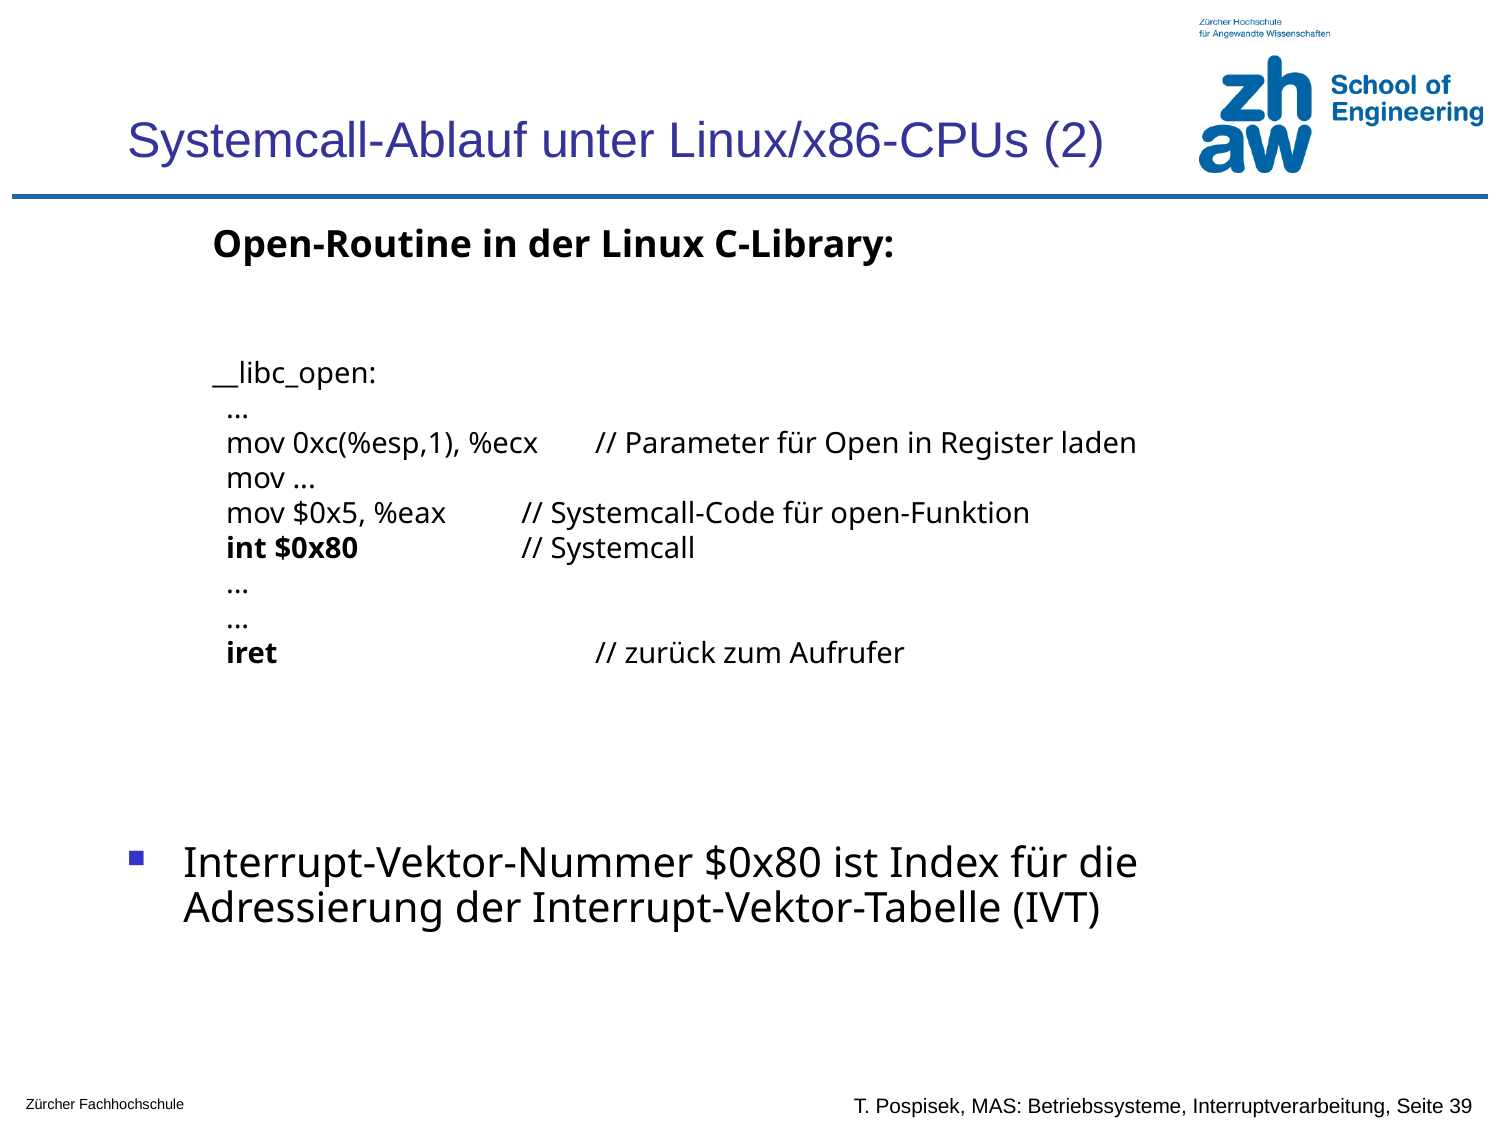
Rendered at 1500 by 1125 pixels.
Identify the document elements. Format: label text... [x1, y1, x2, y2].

picture [1199, 19, 1483, 173]
text_box Interrupt-Vektor-Nummer $0x80 ist Index für die Adressierung der Interrupt-Vektor-Tabelle (IVT) [112, 834, 1388, 984]
text_box Open-Routine in der Linux C-Library: __libc_open: ... mov 0xc(%esp,1), %ecx // Parameter für Open in Register laden mov ... mov $0x5, %eax // Systemcall-Code für open-Funktion int $0x80 // Systemcall ... ... iret // zurück zum Aufrufer [137, 212, 1363, 747]
title Systemcall-Ablauf unter Linux/x86-CPUs (2) [112, 66, 1391, 175]
